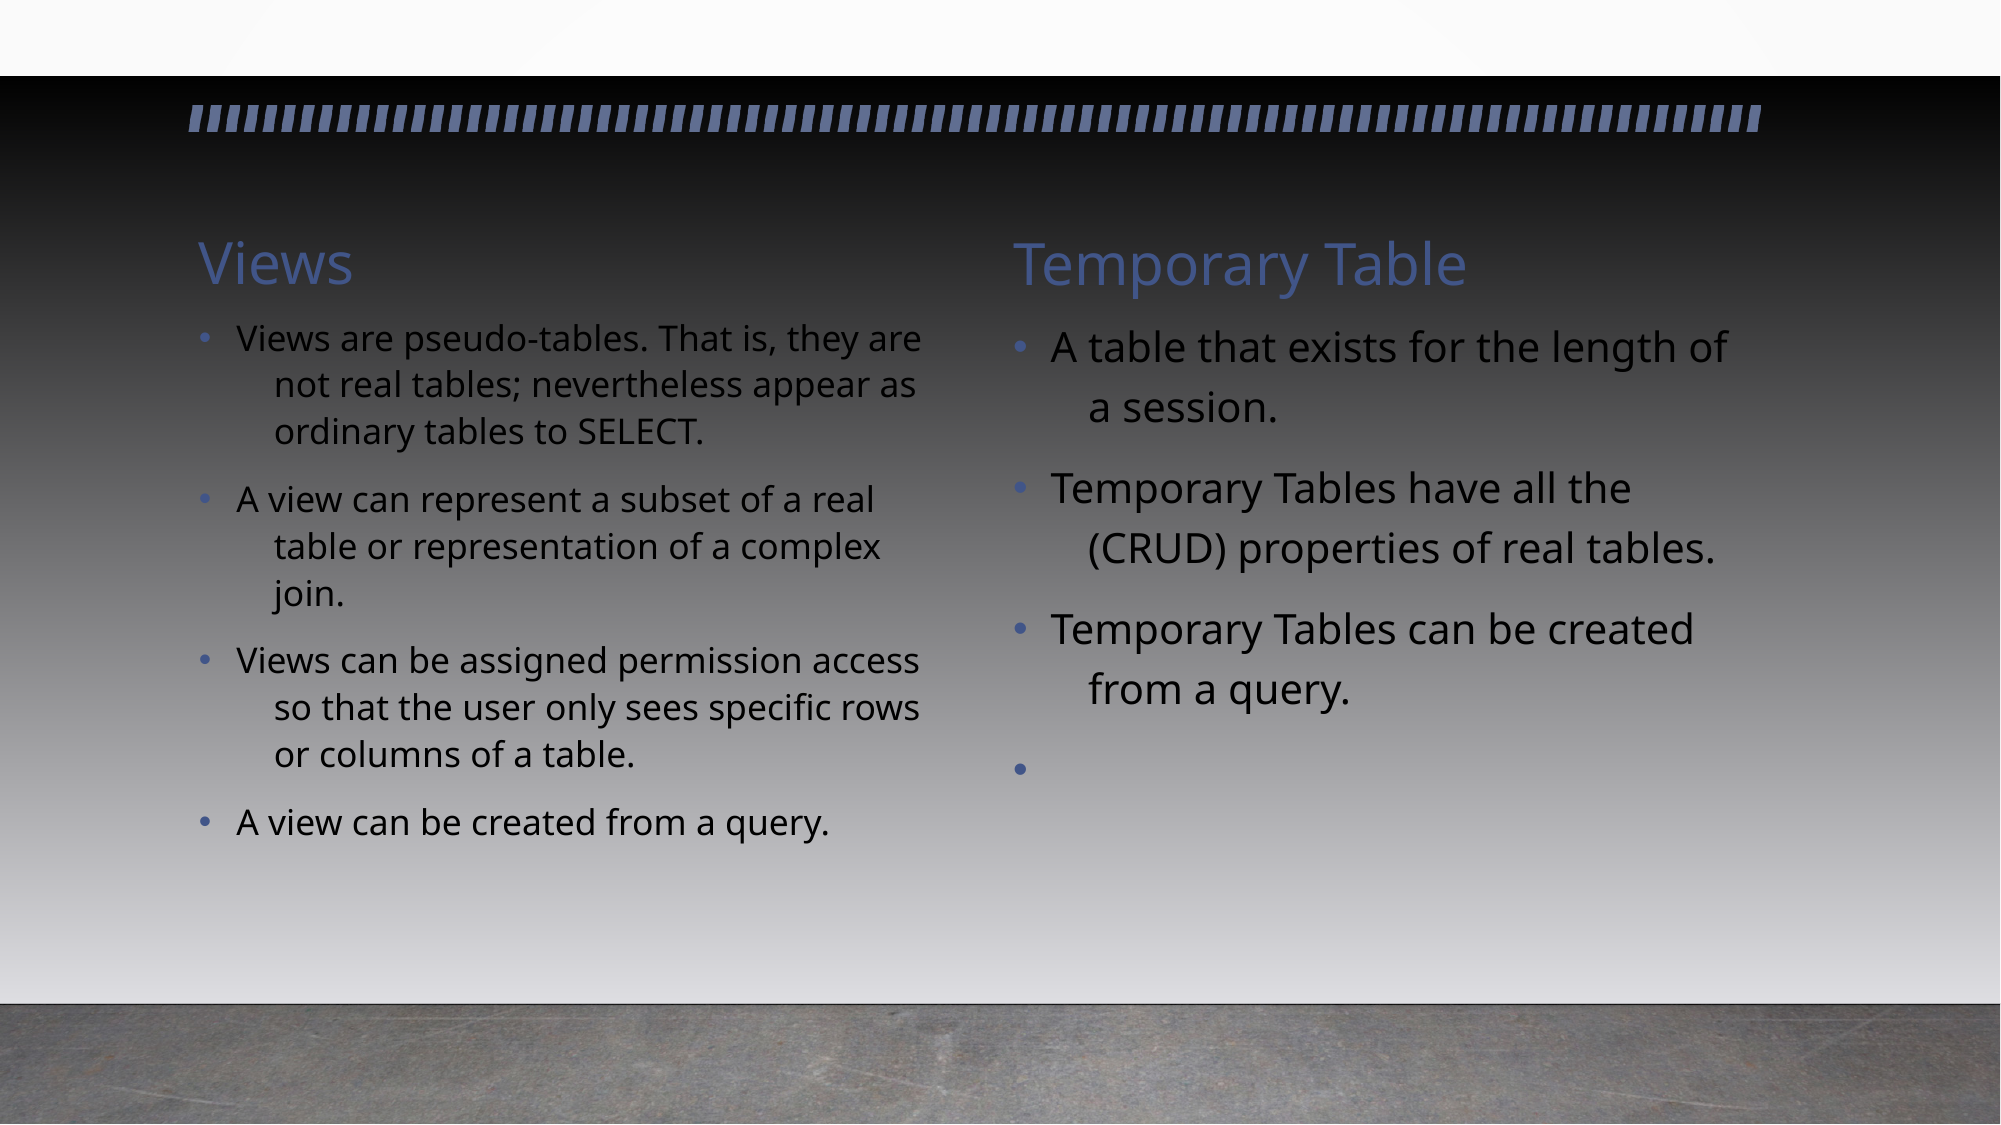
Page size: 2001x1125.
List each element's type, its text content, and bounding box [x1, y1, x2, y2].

list A table that exists for the length of a session. Temporary Tables have all the (CRUD) properties of real tables. Temporary Tables can be created from a query. [998, 303, 1761, 896]
list Views [183, 171, 946, 303]
list Temporary Table [998, 172, 1761, 303]
list Views are pseudo-tables. That is, they are not real tables; nevertheless appear as ordinary tables to SELECT. A view can represent a subset of a real table or representation of a complex join. Views can be assigned permission access so that the user only sees specific rows or columns of a table. A view can be created from a query. [183, 303, 946, 870]
